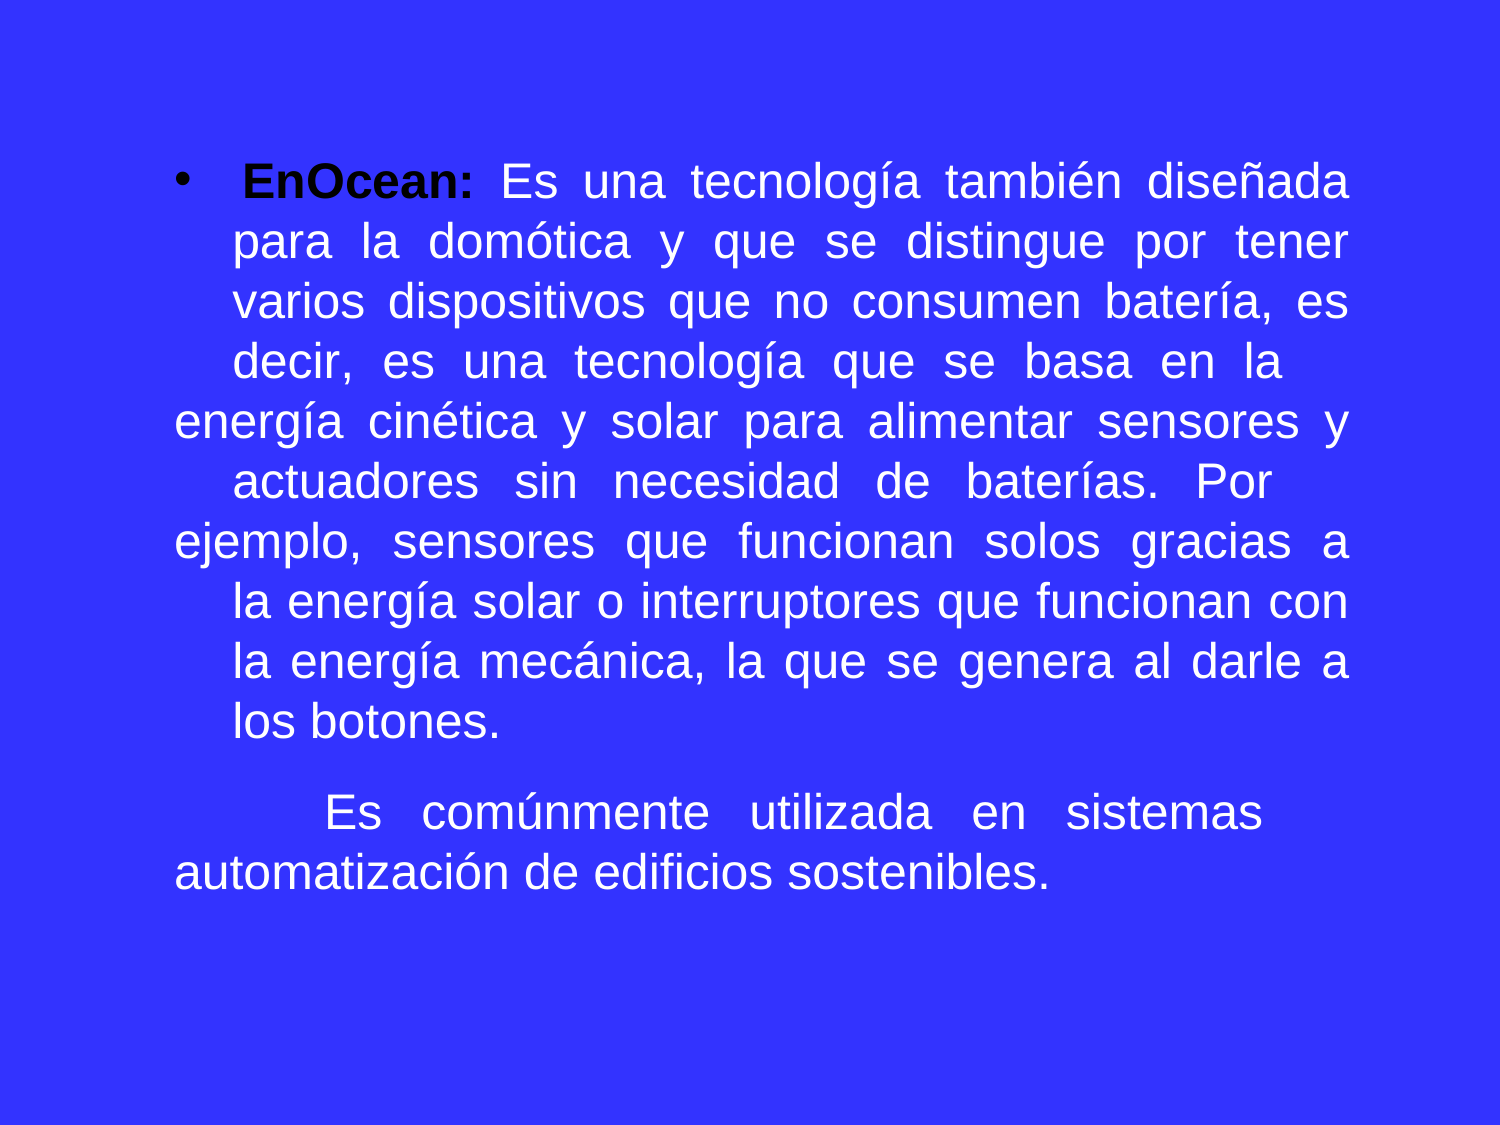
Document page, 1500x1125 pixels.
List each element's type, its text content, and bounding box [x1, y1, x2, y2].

text_box EnOcean: Es una tecnología también diseñada para la domótica y que se distingue por tener varios dispositivos que no consumen batería, es decir, es una tecnología que se basa en la energía cinética y solar para alimentar sensores y actuadores sin necesidad de baterías. Por ejemplo, sensores que funcionan solos gracias a la energía solar o interruptores que funcionan con la energía mecánica, la que se genera al darle a los botones. Es comúnmente utilizada en sistemas automatización de edificios sostenibles. [159, 140, 1365, 908]
